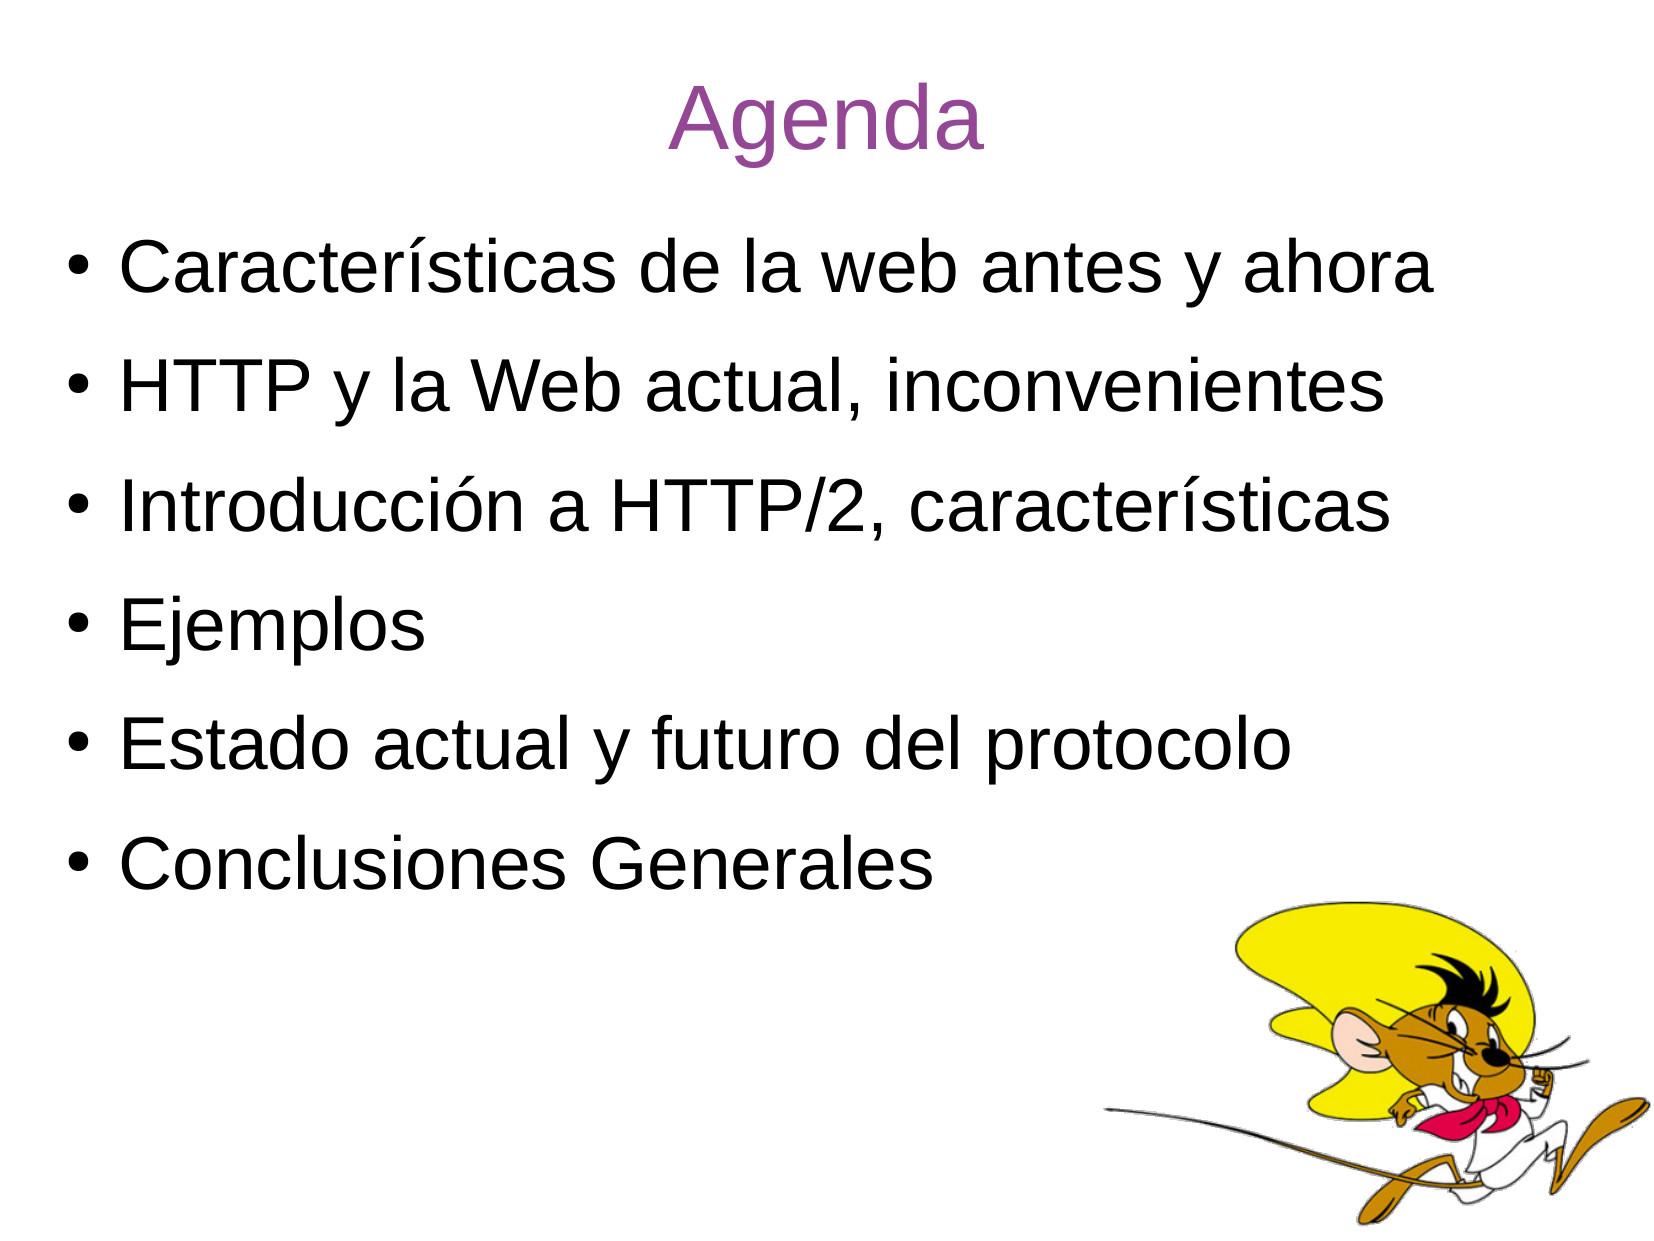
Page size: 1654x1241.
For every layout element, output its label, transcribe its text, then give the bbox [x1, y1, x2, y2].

title Agenda [82, 13, 1571, 222]
picture [1100, 897, 1654, 1231]
list Características de la web antes y ahora HTTP y la Web actual, inconvenientes Introducción a HTTP/2, características Ejemplos Estado actual y futuro del protocolo Conclusiones Generales [47, 224, 1630, 1217]
